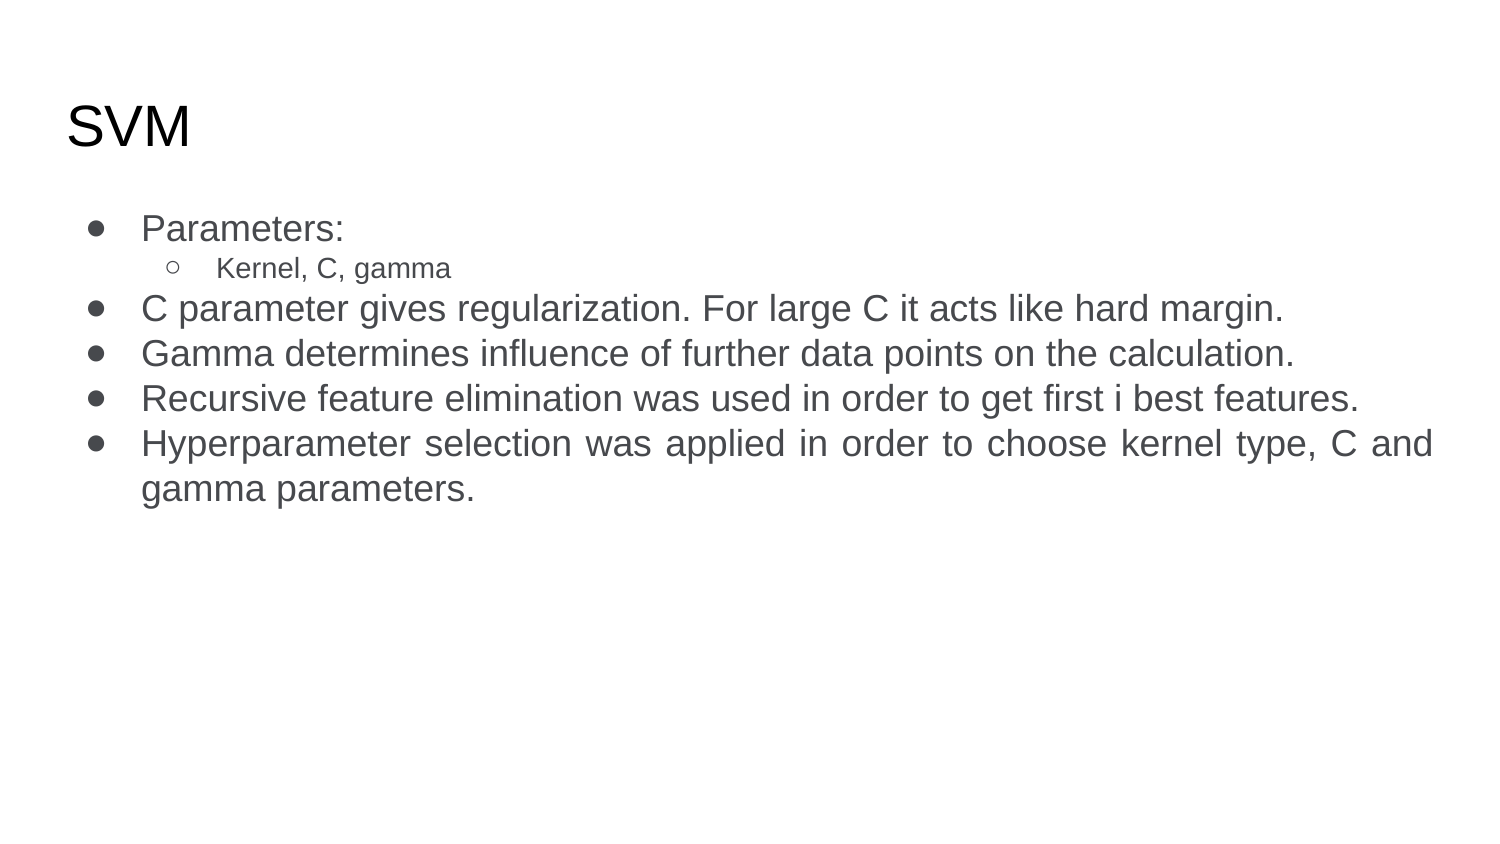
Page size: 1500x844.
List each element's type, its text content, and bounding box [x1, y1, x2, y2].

title SVM [51, 72, 1449, 167]
list Parameters: Kernel, C, gamma C parameter gives regularization. For large C it acts like hard margin. Gamma determines influence of further data points on the calculation. Recursive feature elimination was used in order to get first i best features. Hyperparameter selection was applied in order to choose kernel type, C and gamma parameters. [51, 189, 1449, 750]
